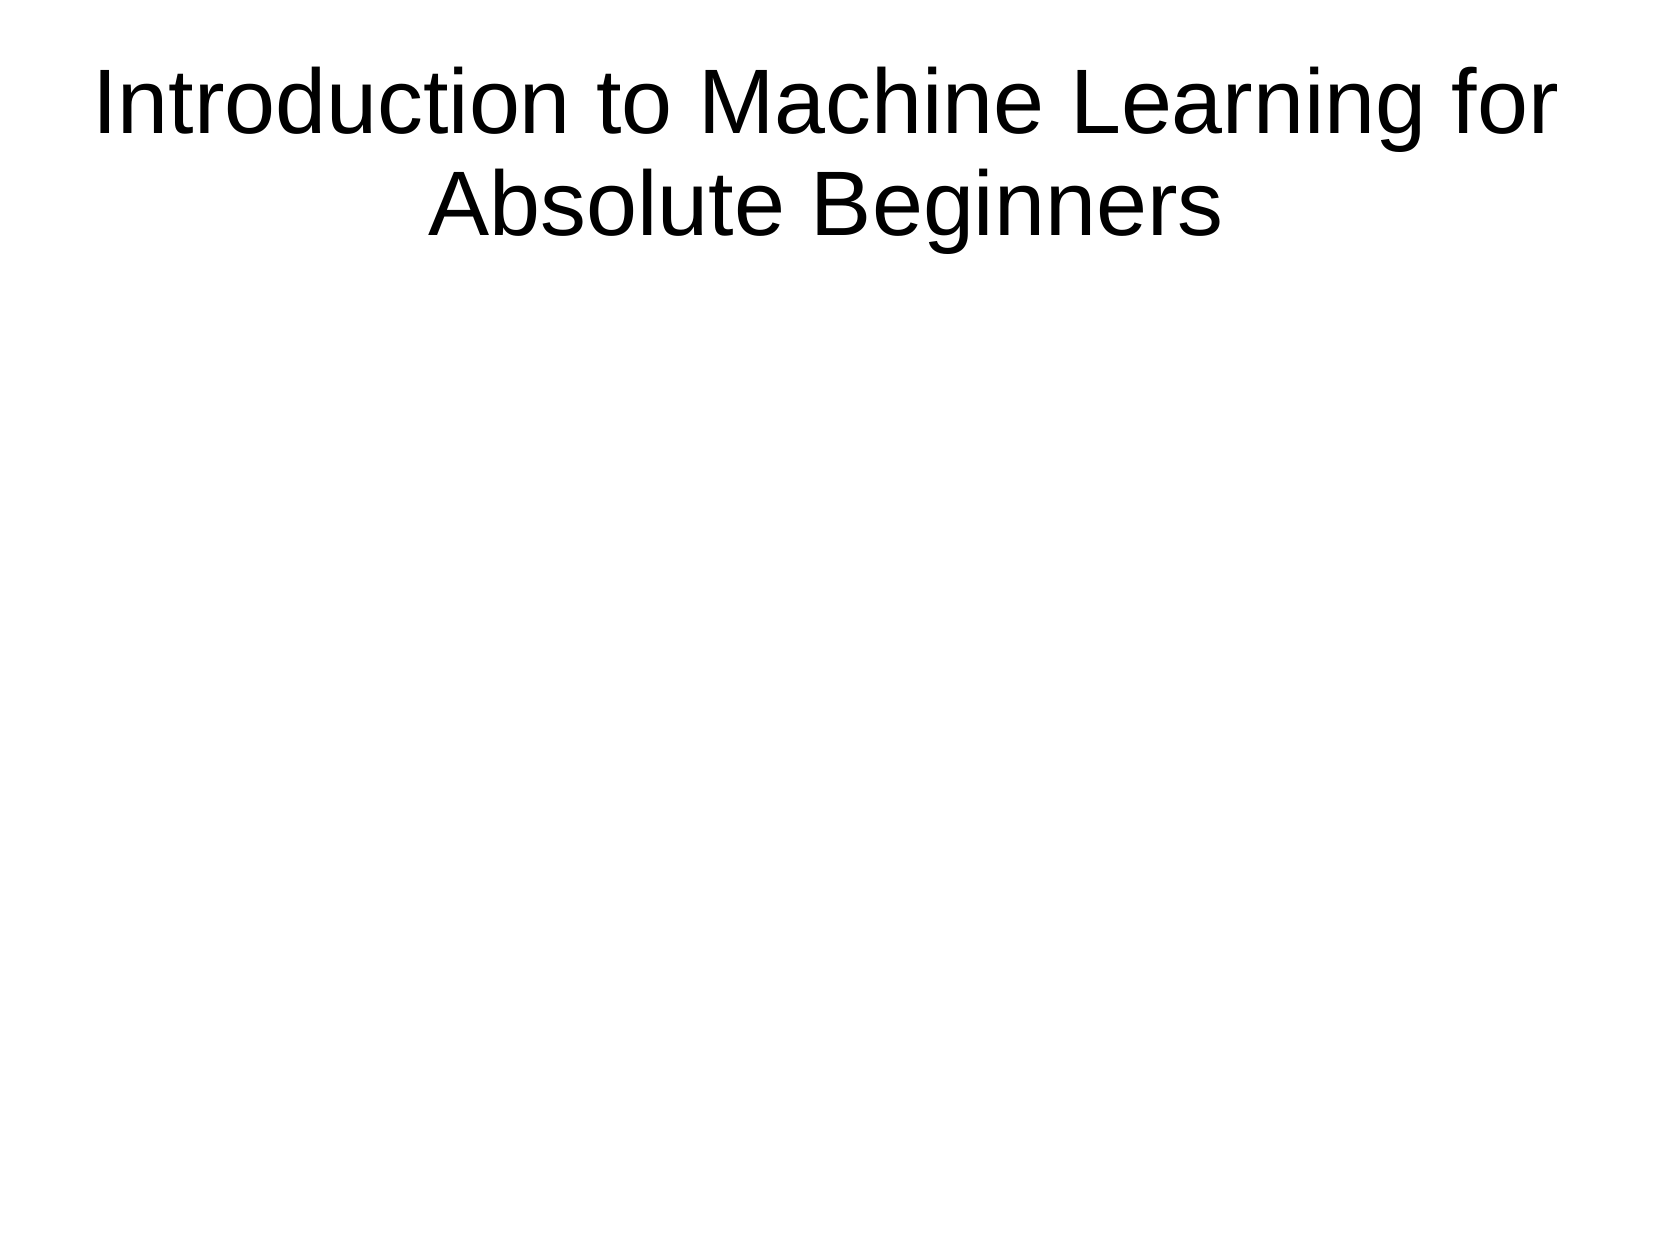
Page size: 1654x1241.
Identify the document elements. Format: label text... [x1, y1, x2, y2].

title Introduction to Machine Learning for Absolute Beginners [82, 49, 1571, 257]
